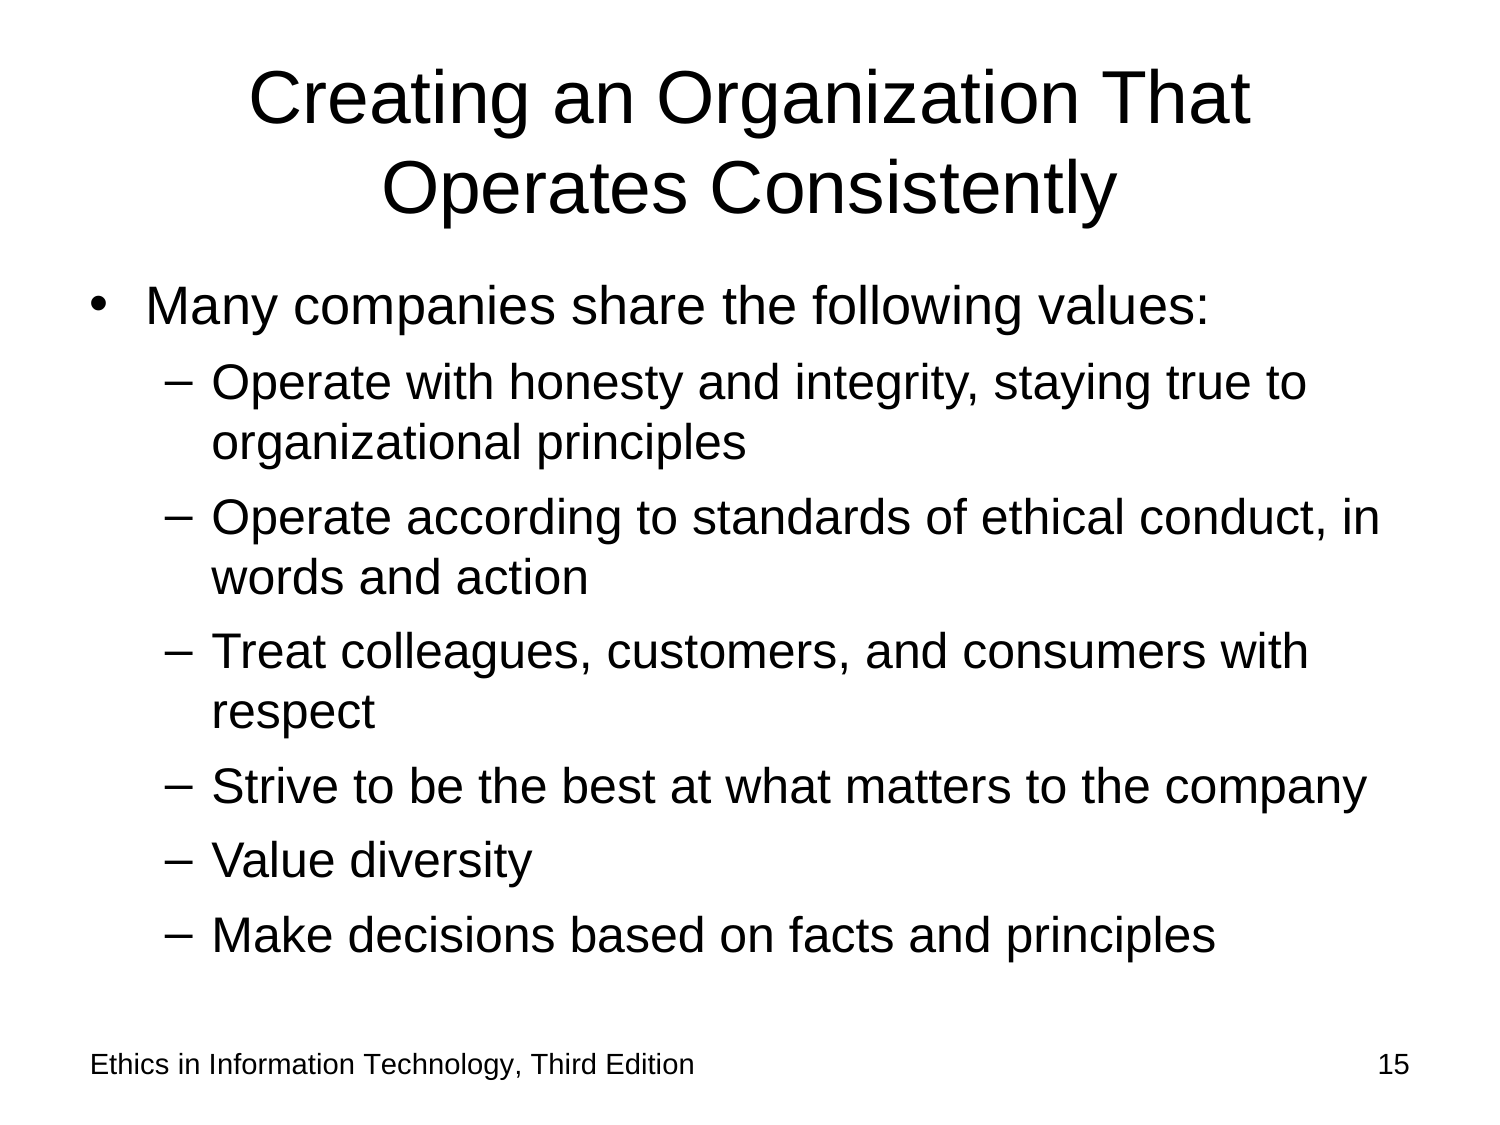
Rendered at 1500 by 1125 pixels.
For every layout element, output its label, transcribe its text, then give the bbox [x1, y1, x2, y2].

text_box Ethics in Information Technology, Third Edition [74, 1037, 1074, 1103]
title Creating an Organization That Operates Consistently [75, 41, 1426, 237]
text_box <number> [1074, 1037, 1425, 1103]
list Many companies share the following values: Operate with honesty and integrity, staying true to organizational principles Operate according to standards of ethical conduct, in words and action Treat colleagues, customers, and consumers with respect Strive to be the best at what matters to the company Value diversity Make decisions based on facts and principles [75, 262, 1426, 978]
